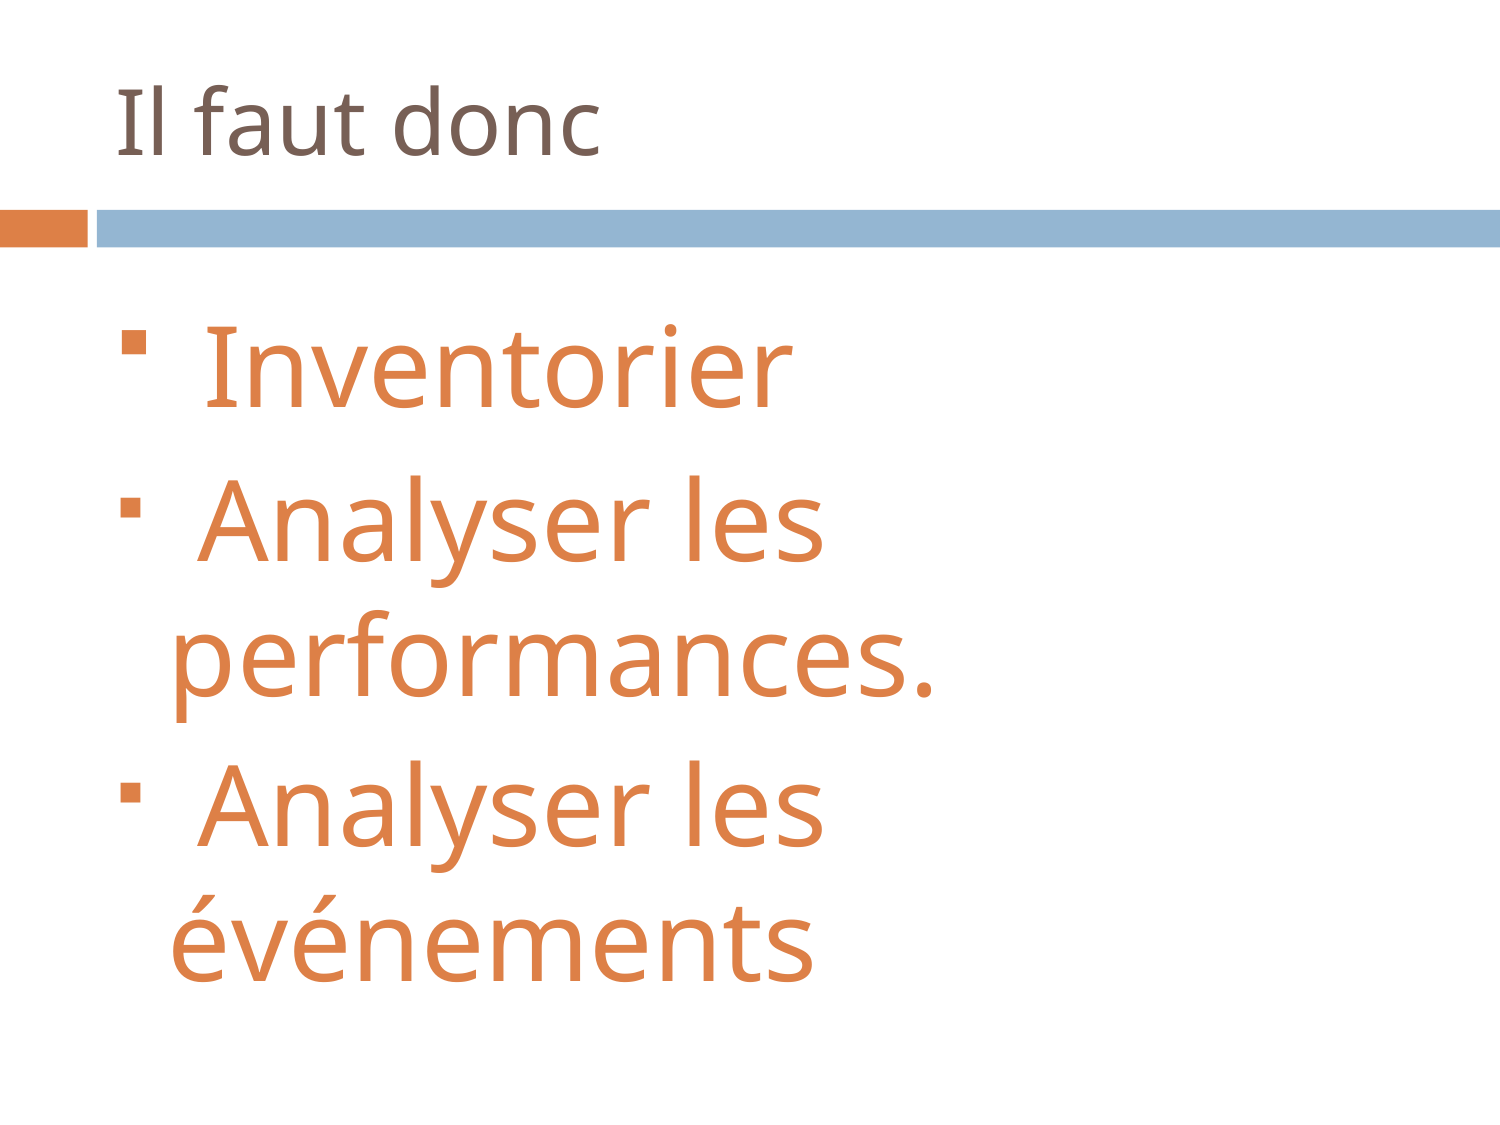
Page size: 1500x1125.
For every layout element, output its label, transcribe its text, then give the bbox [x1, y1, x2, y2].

title Il faut donc [100, 37, 1438, 201]
list Inventorier Analyser les performances. Analyser les événements [100, 262, 1438, 1001]
